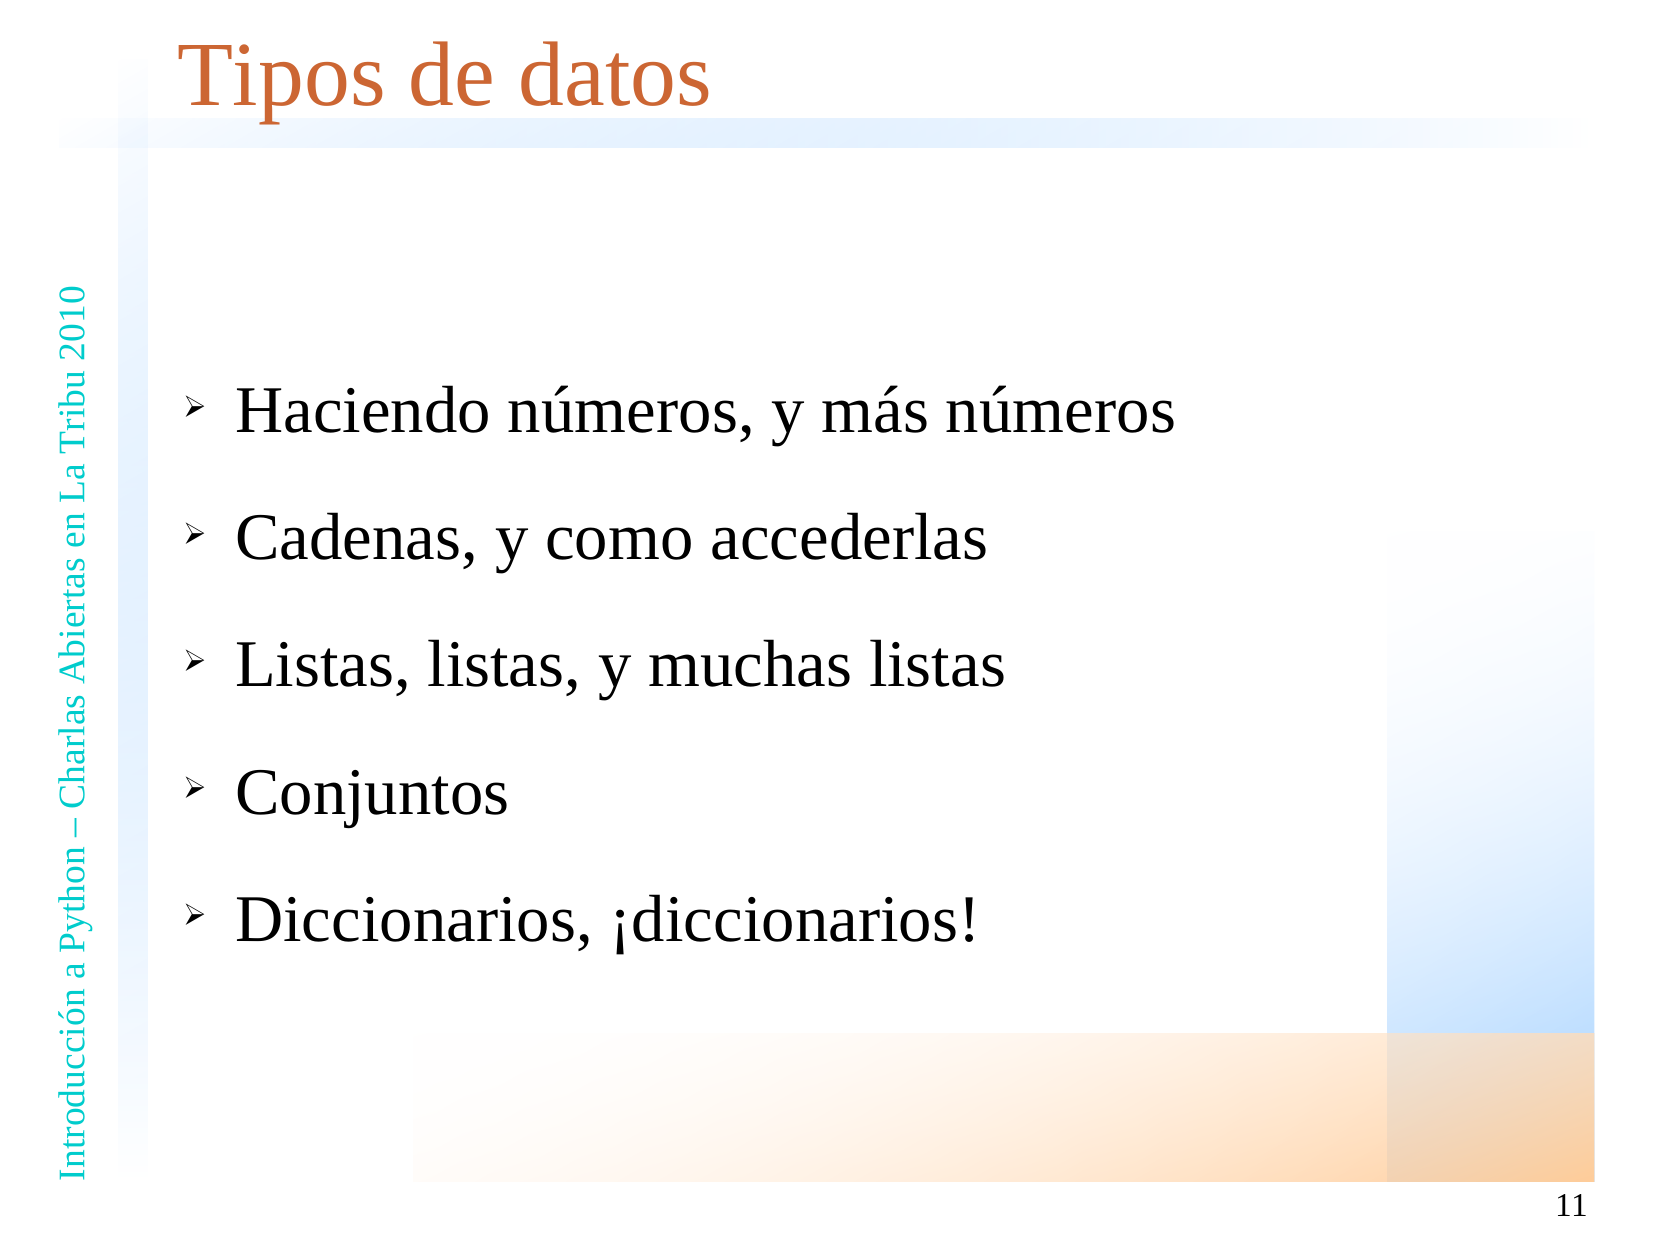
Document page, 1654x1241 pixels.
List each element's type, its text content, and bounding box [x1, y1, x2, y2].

title Tipos de datos [177, 0, 1595, 147]
subtitle Haciendo números, y más números Cadenas, y como accederlas Listas, listas, y muchas listas Conjuntos Diccionarios, ¡diccionarios! [147, 147, 1595, 1182]
